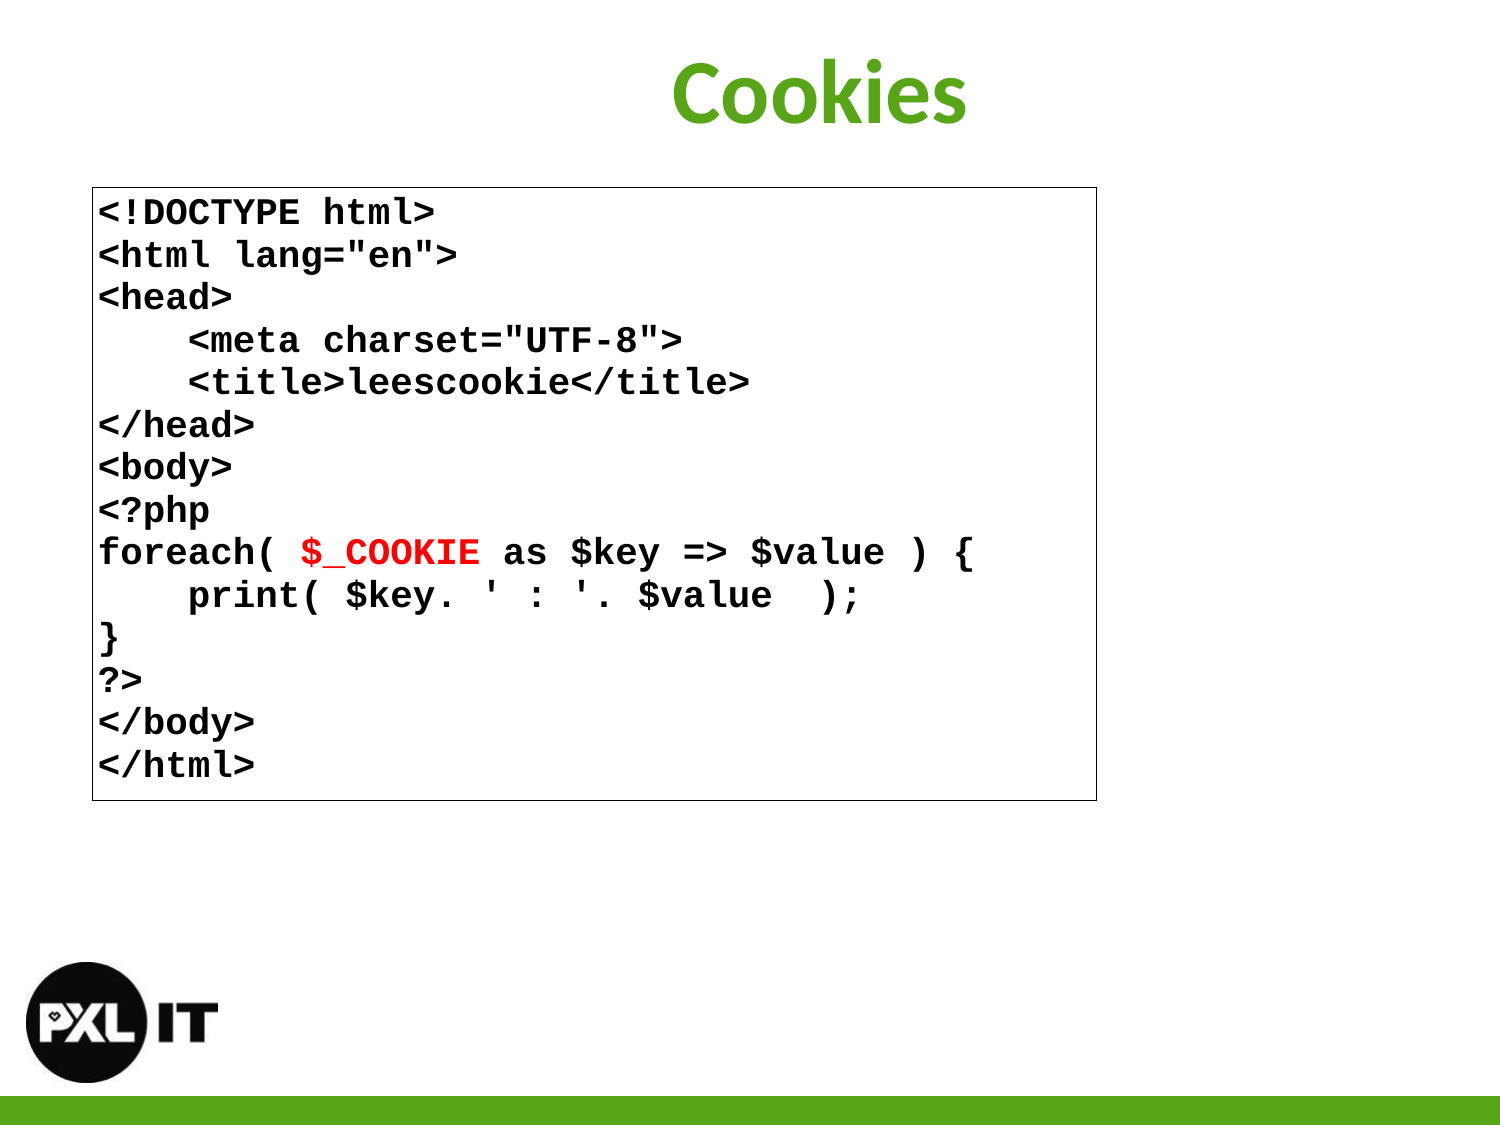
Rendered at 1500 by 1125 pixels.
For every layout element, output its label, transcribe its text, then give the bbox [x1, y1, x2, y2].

picture [26, 962, 218, 1083]
text_box Cookies [201, 24, 1440, 151]
table_header <!DOCTYPE html> <html lang="en"> <head> <meta charset="UTF-8"> <title>leescookie</title> </head> <body> <?php foreach( $_COOKIE as $key => $value ) { print( $key. ' : '. $value ); } ?> </body> </html> [93, 188, 1096, 800]
